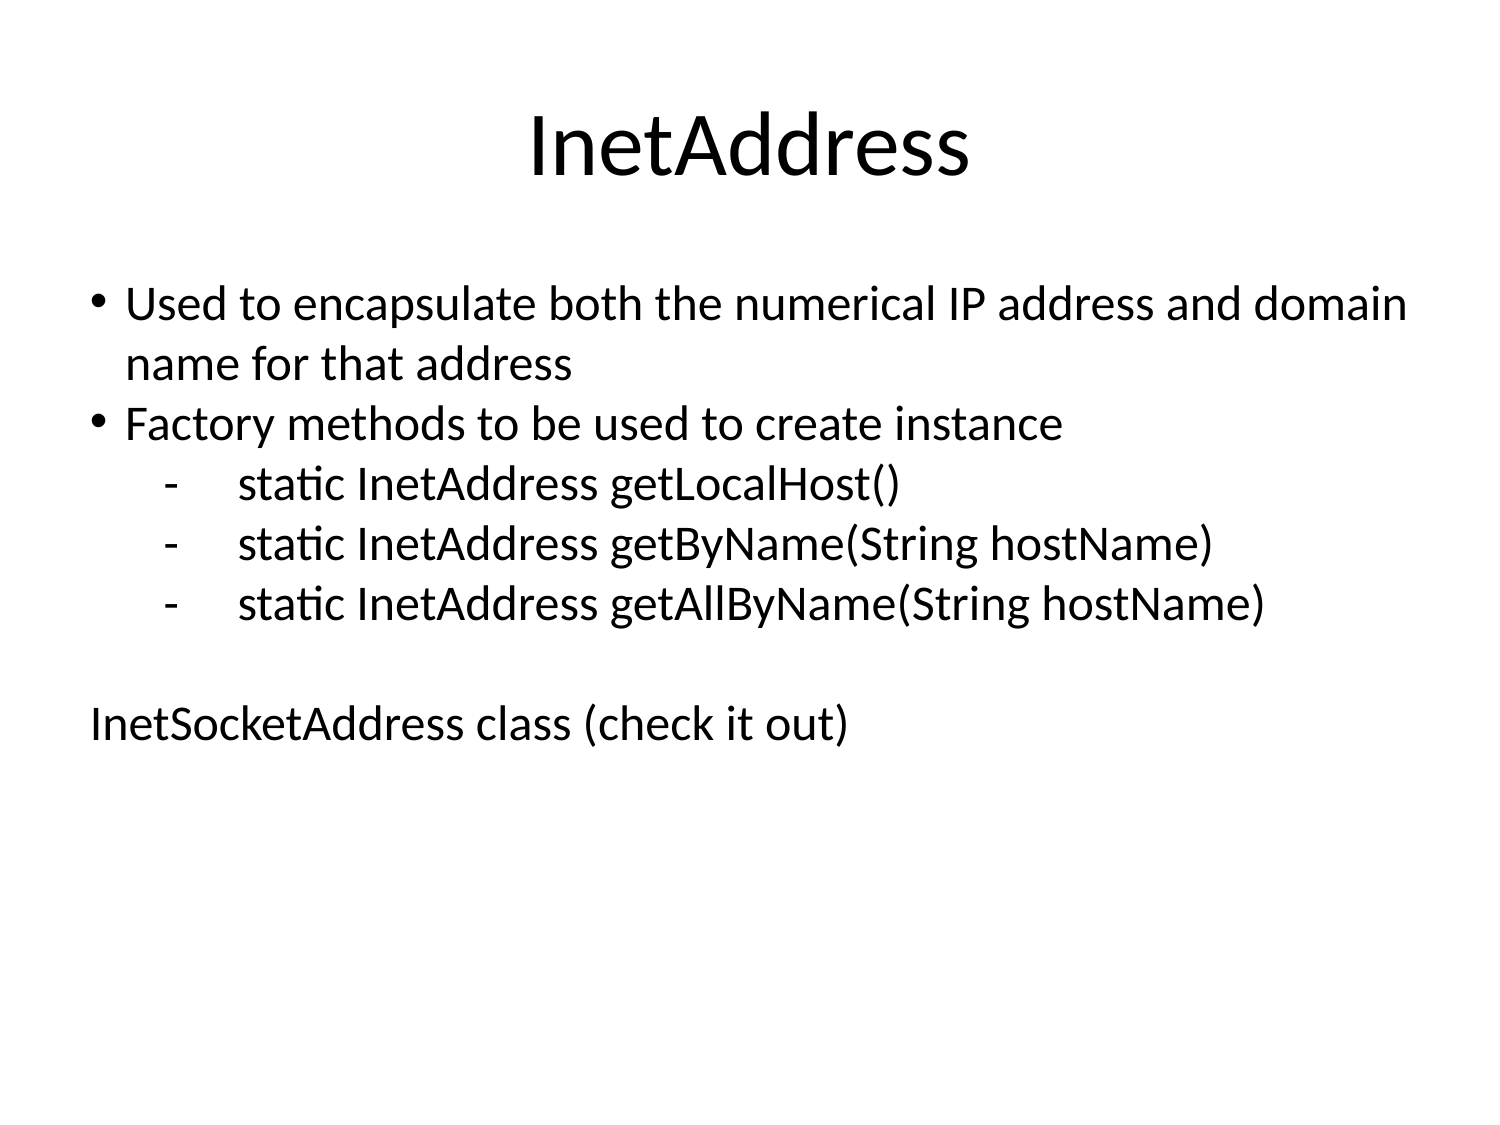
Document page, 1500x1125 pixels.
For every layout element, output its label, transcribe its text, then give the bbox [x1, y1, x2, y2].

text_box InetAddress [75, 45, 1425, 233]
text_box Used to encapsulate both the numerical IP address and domain name for that address Factory methods to be used to create instance - static InetAddress getLocalHost() - static InetAddress getByName(String hostName) - static InetAddress getAllByName(String hostName) InetSocketAddress class (check it out) [75, 262, 1425, 1005]
